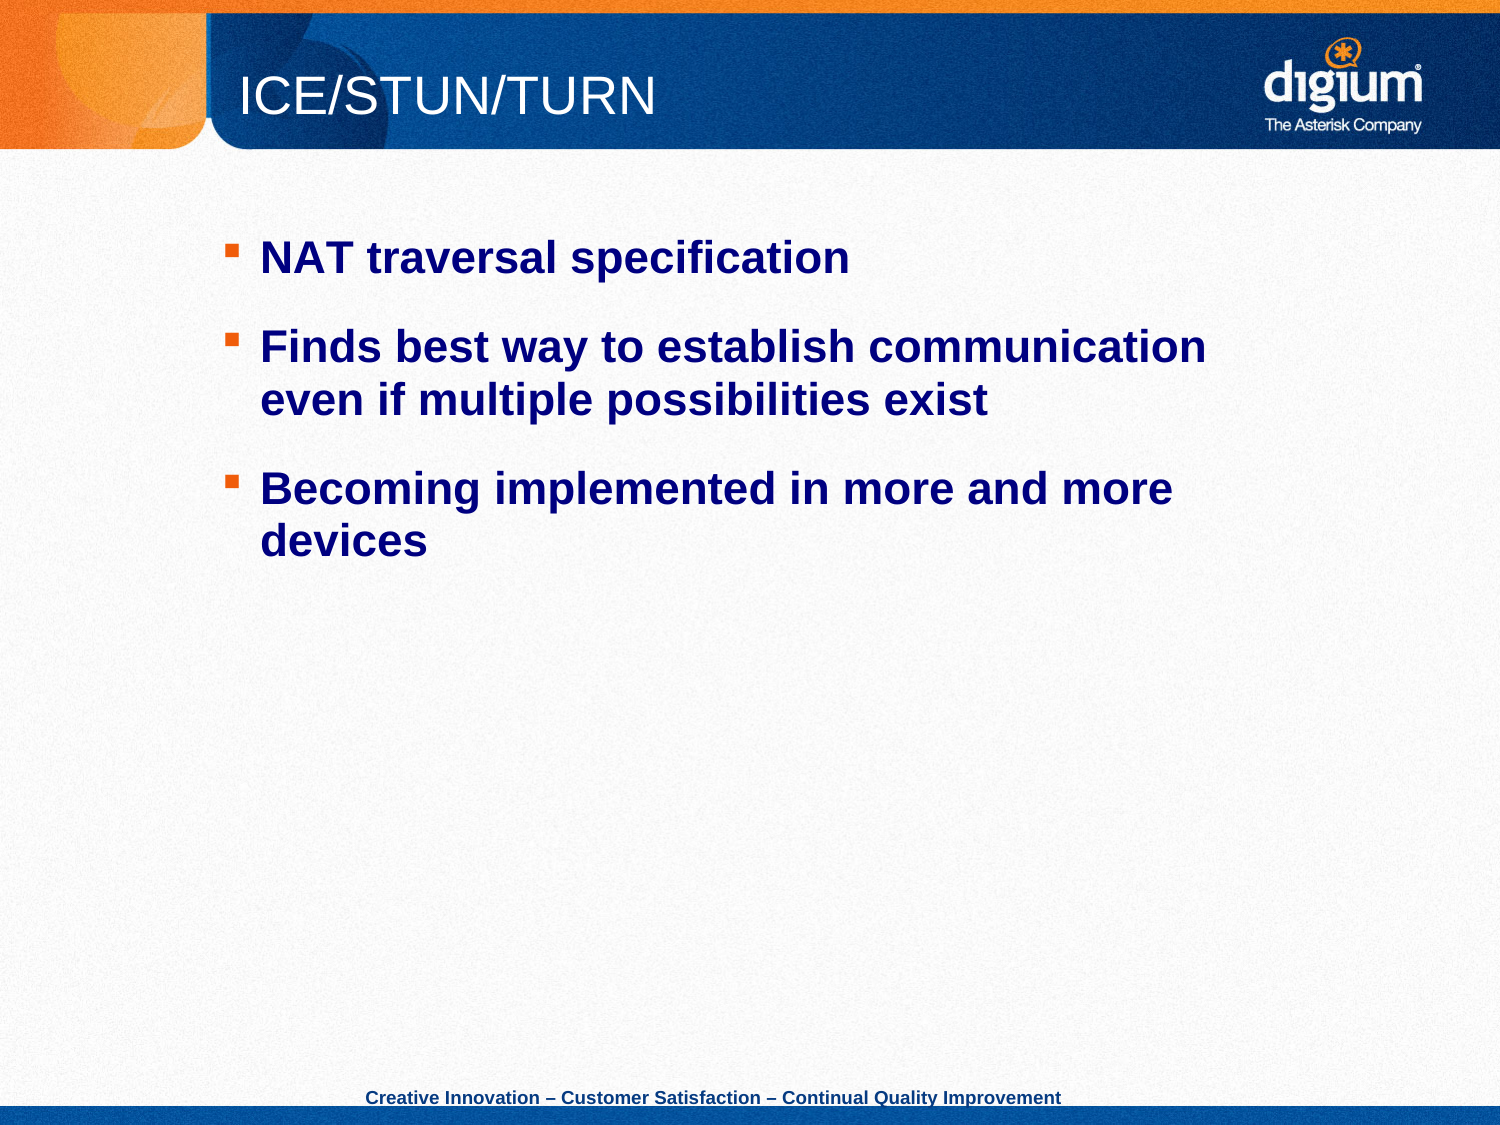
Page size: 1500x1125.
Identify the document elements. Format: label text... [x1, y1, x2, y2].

title ICE/STUN/TURN [238, 27, 1243, 127]
picture [0, 0, 1500, 1125]
list NAT traversal specification Finds best way to establish communication even if multiple possibilities exist Becoming implemented in more and more devices [206, 224, 1301, 967]
